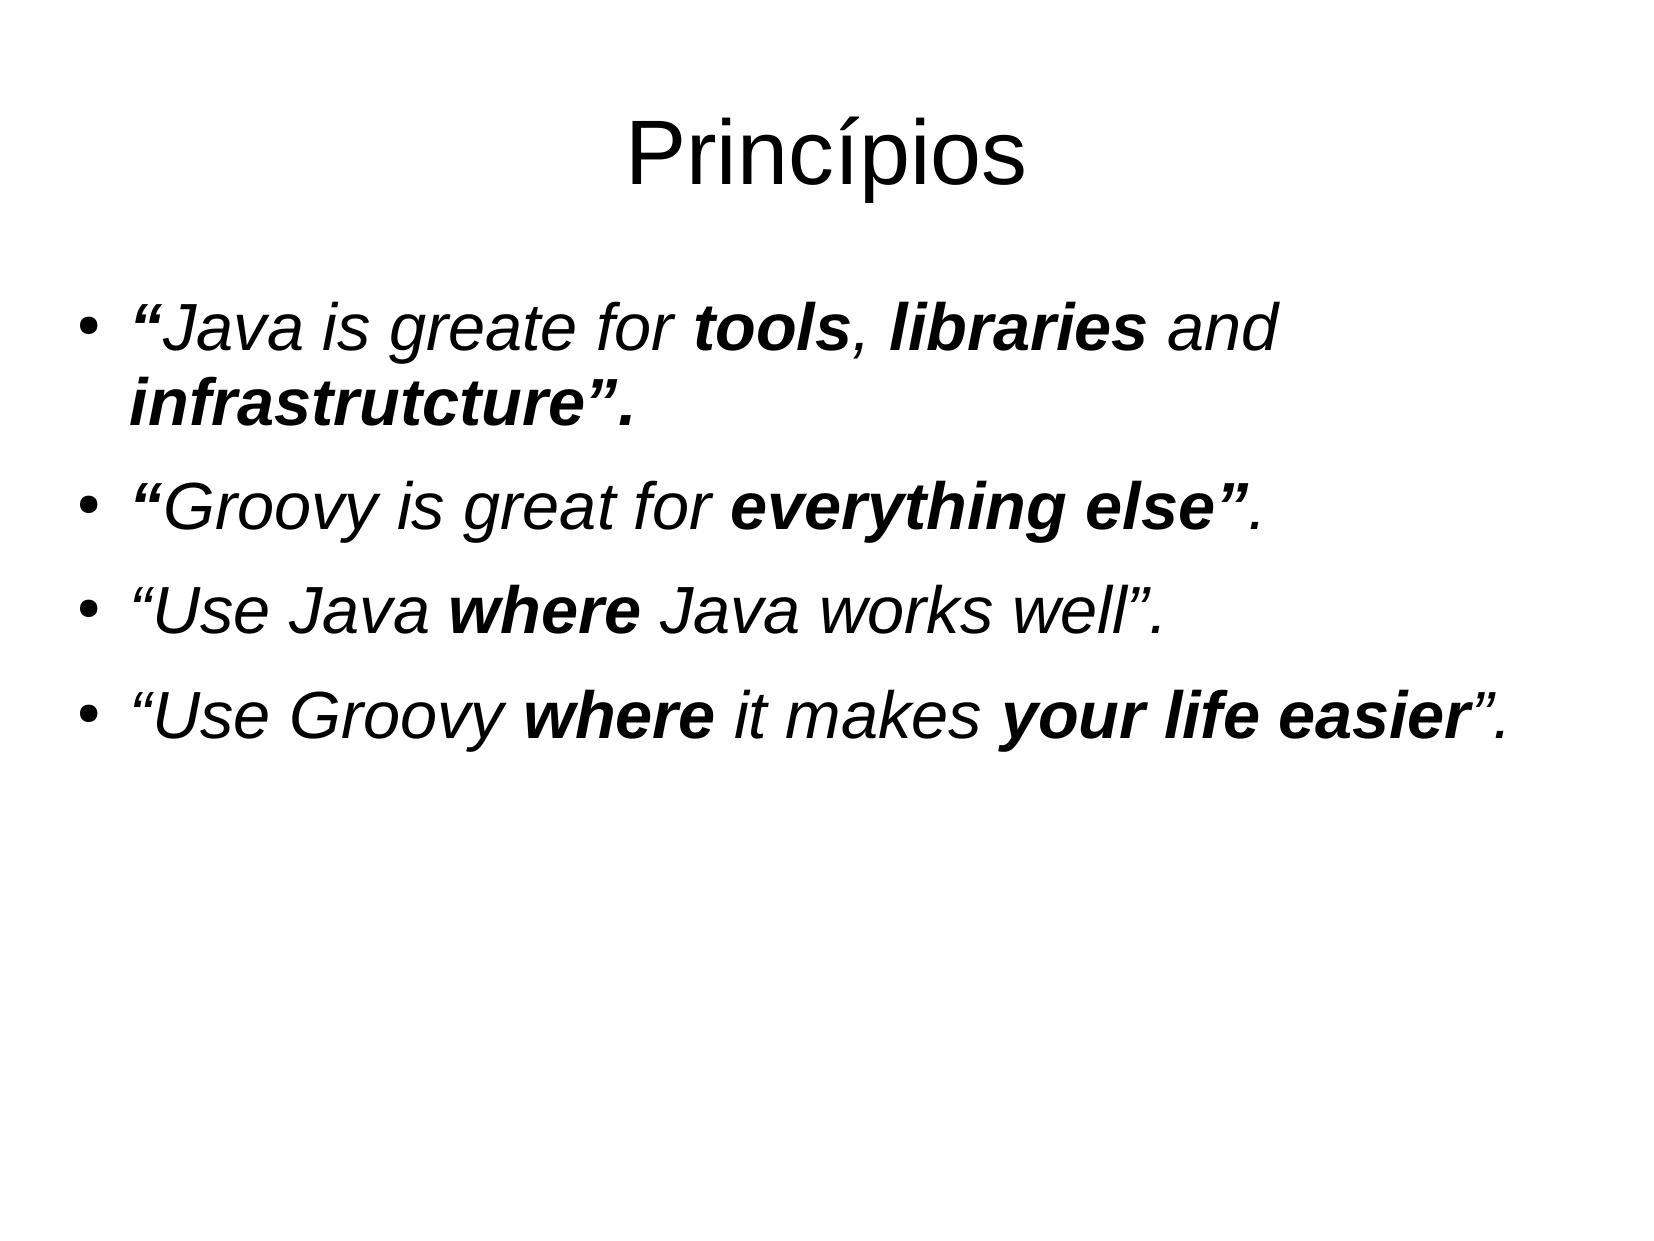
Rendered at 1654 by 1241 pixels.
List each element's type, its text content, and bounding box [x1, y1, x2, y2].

list “Java is greate for tools, libraries and infrastrutcture”. “Groovy is great for everything else”. “Use Java where Java works well”. “Use Groovy where it makes your life easier”. [59, 290, 1548, 1010]
title Princípios [82, 49, 1571, 257]
